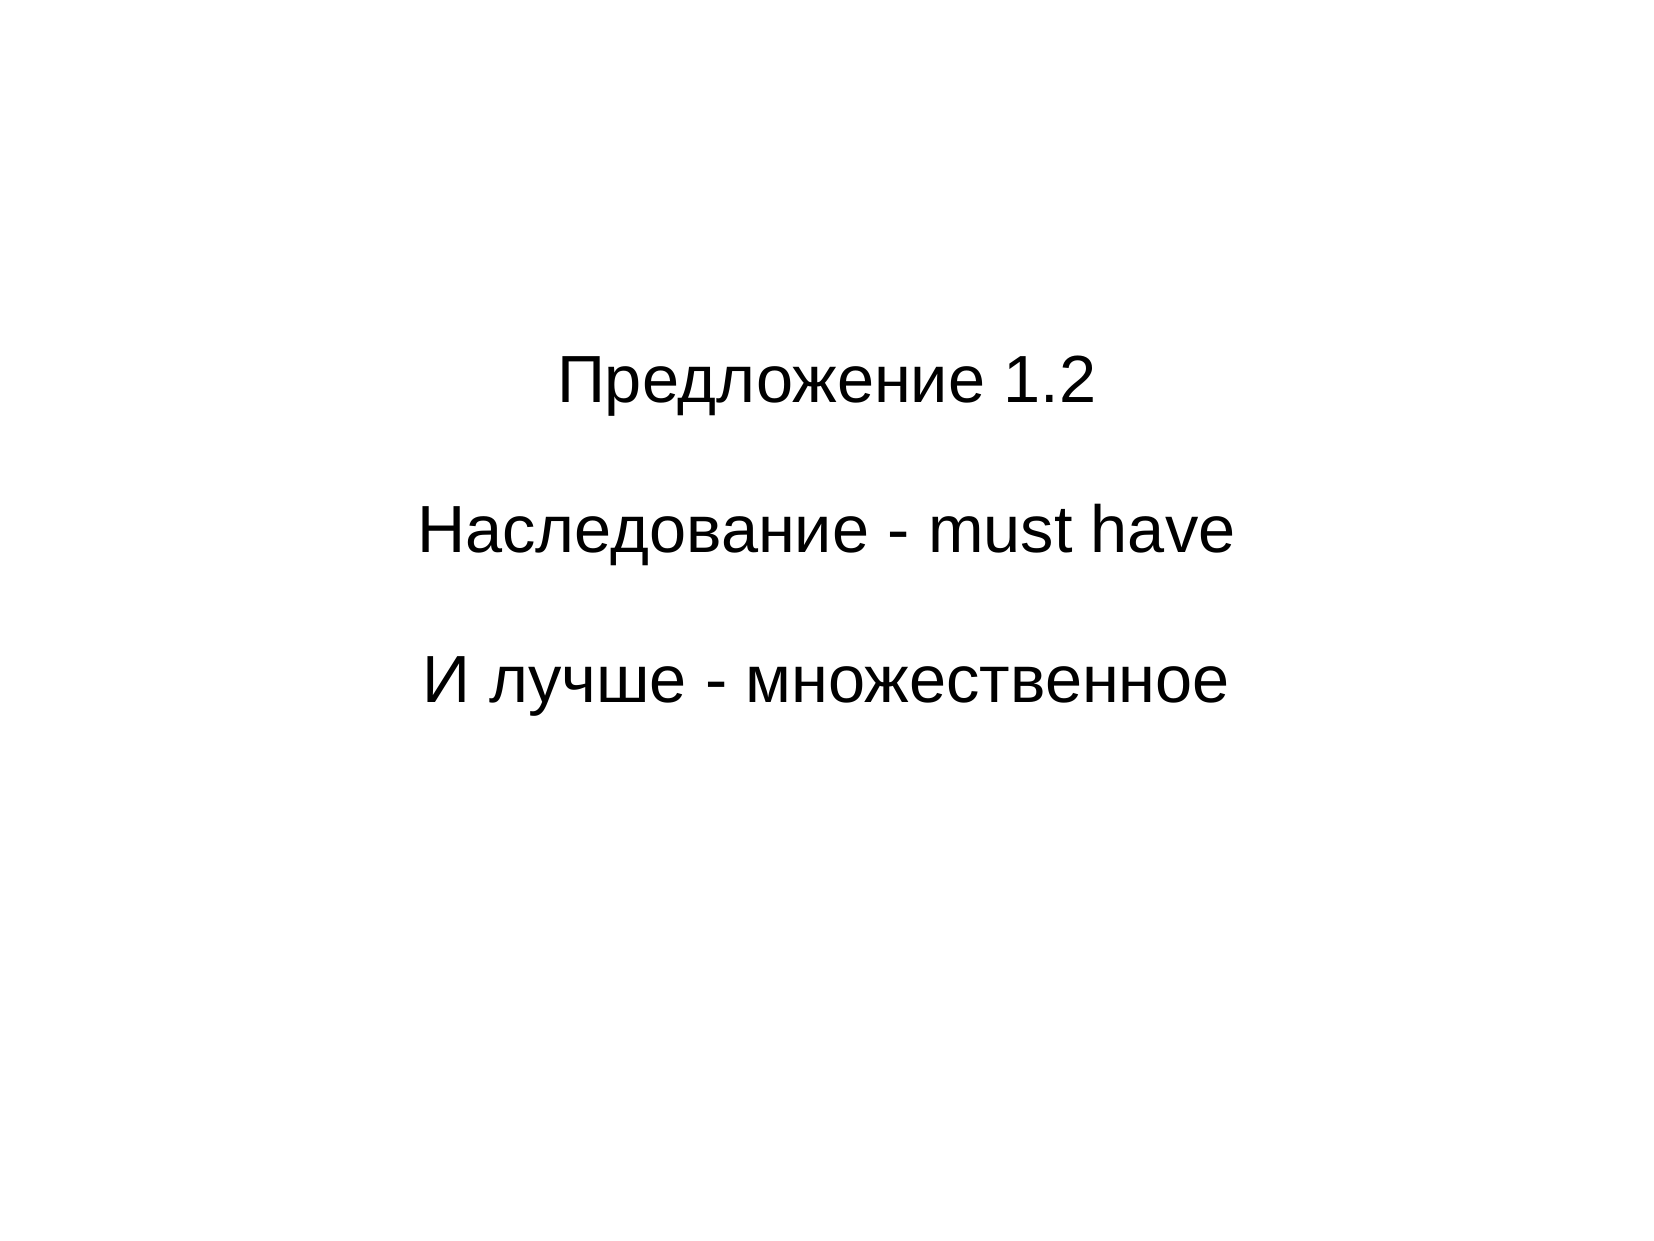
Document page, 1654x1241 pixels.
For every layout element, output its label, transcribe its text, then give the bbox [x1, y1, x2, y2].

subtitle Предложение 1.2 Наследование - must have И лучше - множественное [82, 49, 1571, 1010]
